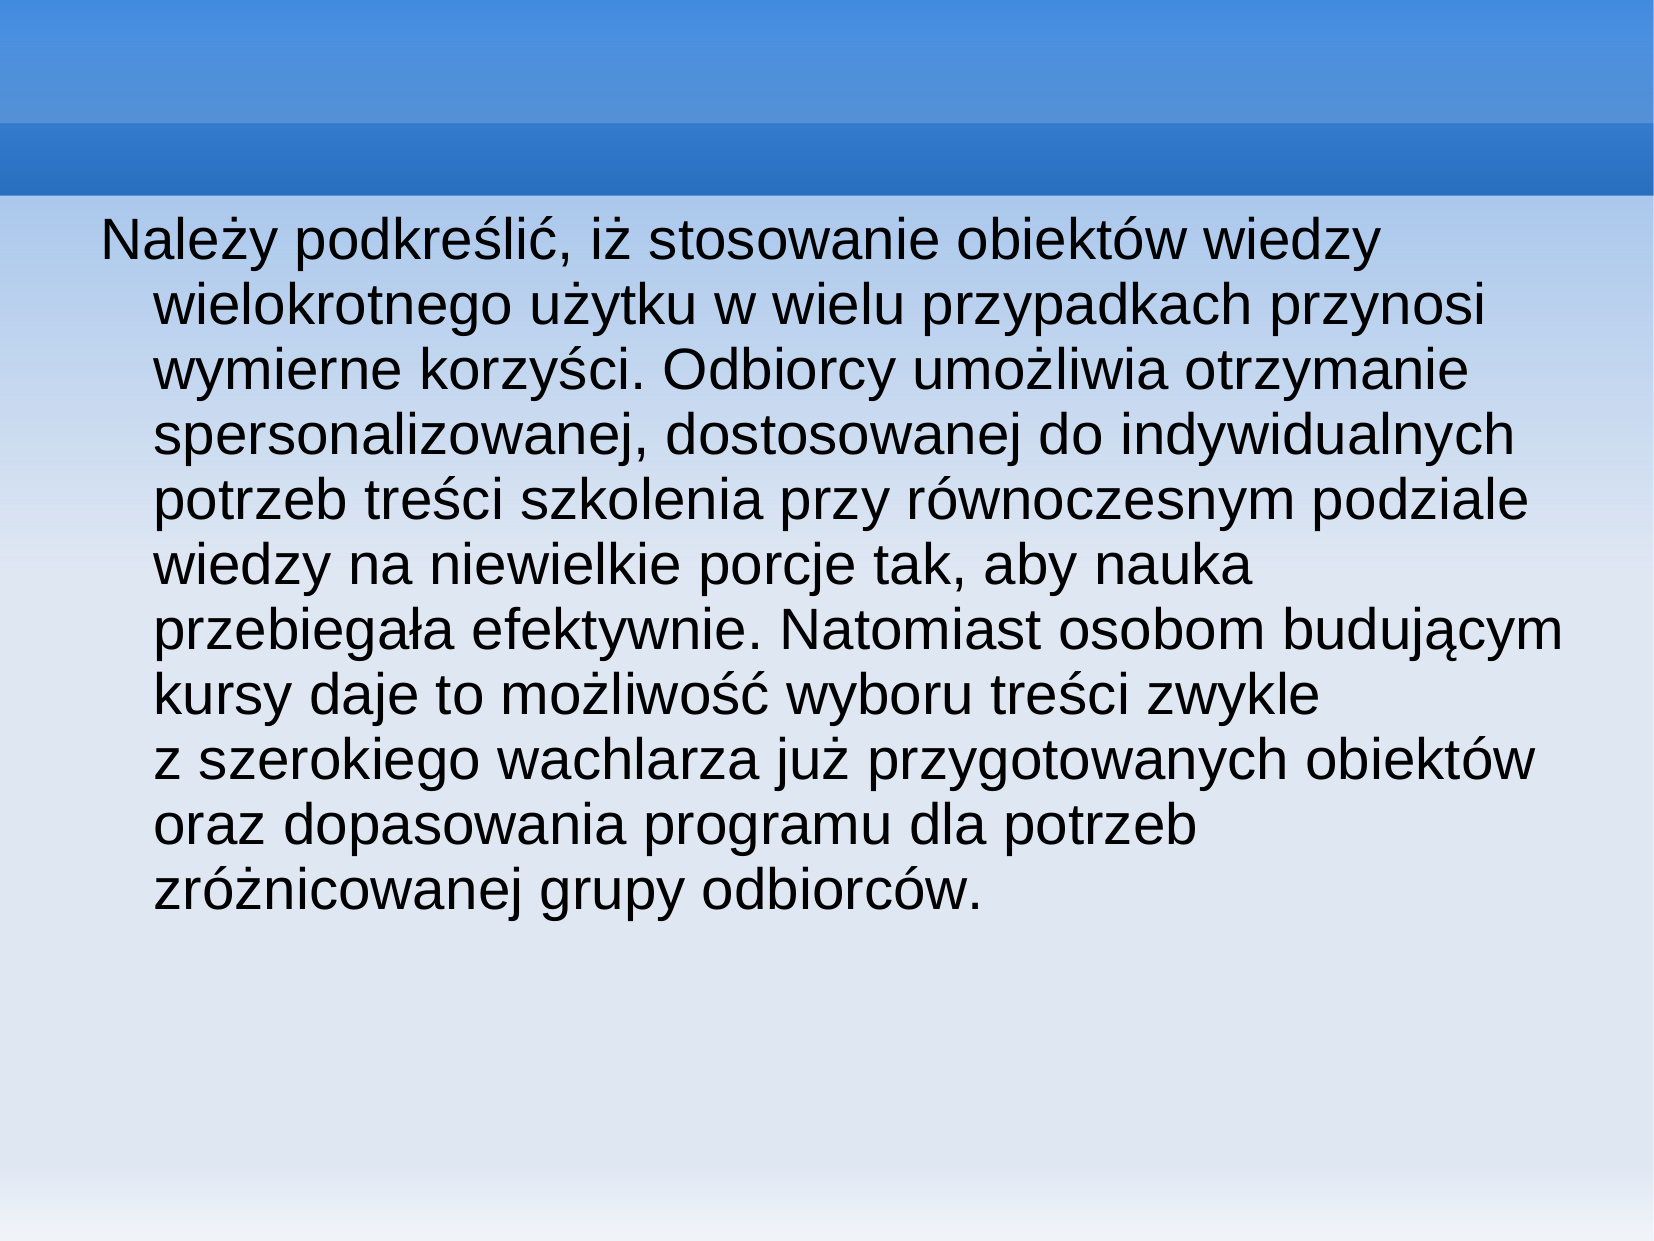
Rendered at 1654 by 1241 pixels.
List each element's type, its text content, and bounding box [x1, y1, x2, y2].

title [76, 7, 1565, 200]
list Należy podkreślić, iż stosowanie obiektów wiedzy wielokrotnego użytku w wielu przypadkach przynosi wymierne korzyści. Odbiorcy umożliwia otrzymanie spersonalizowanej, dostosowanej do indywidualnych potrzeb treści szkolenia przy równoczesnym podziale wiedzy na niewielkie porcje tak, aby nauka przebiegała efektywnie. Natomiast osobom budującym kursy daje to możliwość wyboru treści zwykle z szerokiego wachlarza już przygotowanych obiektów oraz dopasowania programu dla potrzeb zróżnicowanej grupy odbiorców. [82, 206, 1571, 1094]
picture [0, 0, 1654, 1241]
